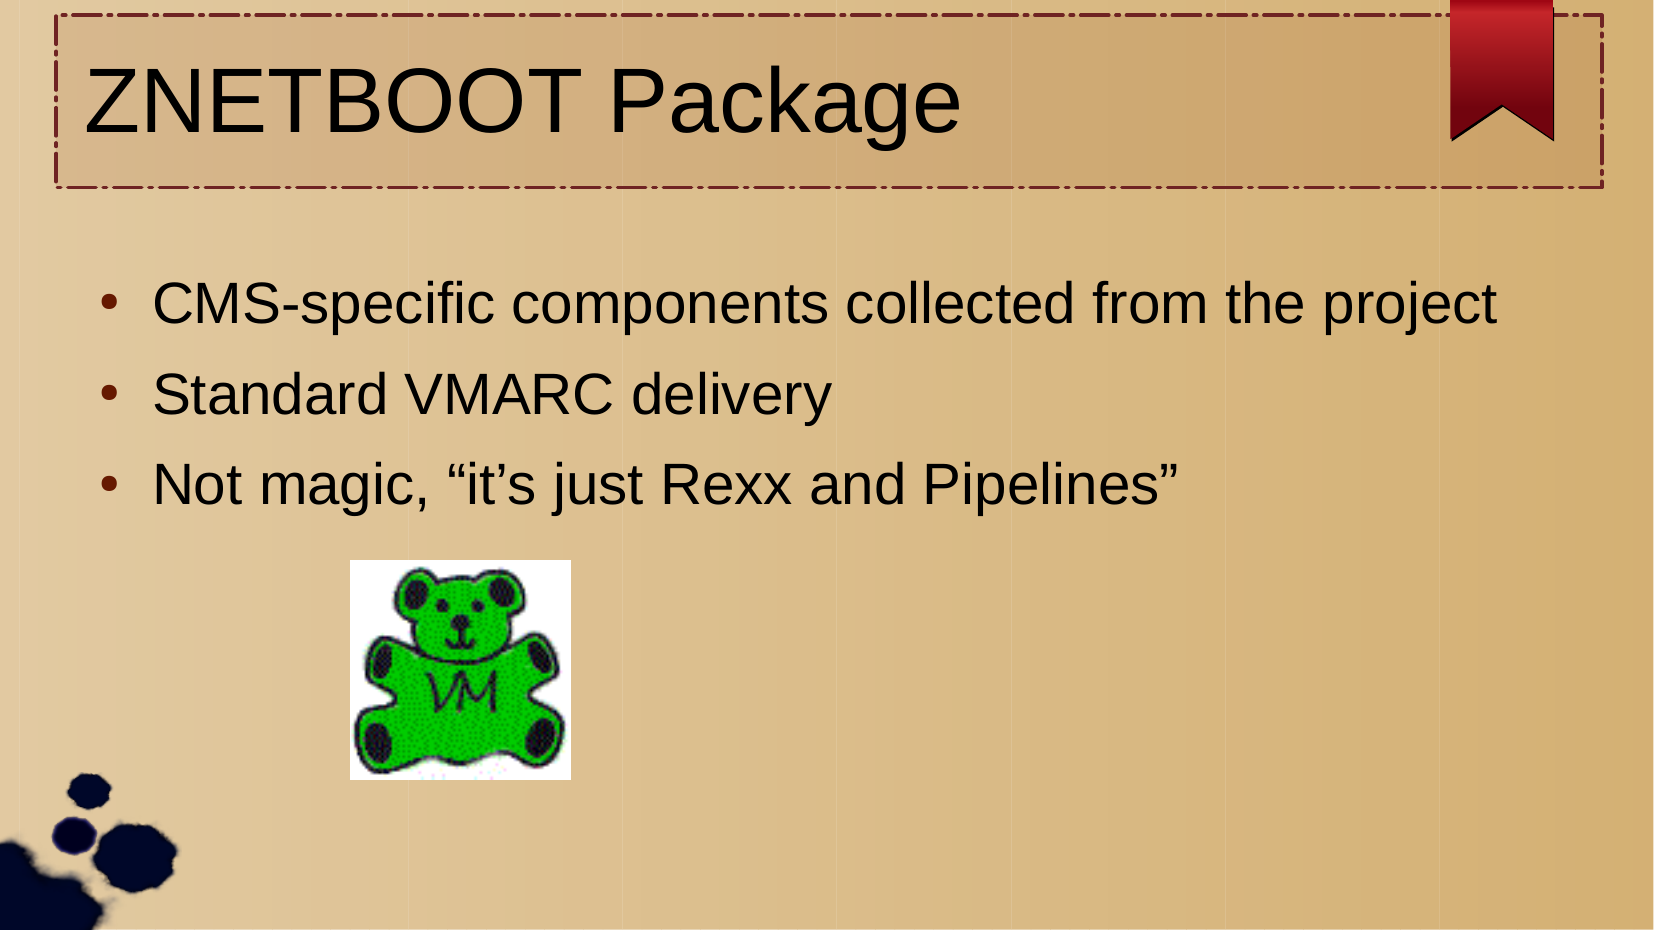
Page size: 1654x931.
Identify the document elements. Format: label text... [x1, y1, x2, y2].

list CMS-specific components collected from the project Standard VMARC delivery Not magic, “it’s just Rexx and Pipelines” [81, 270, 1570, 811]
title ZNETBOOT Package [59, 11, 1441, 189]
picture [350, 560, 571, 781]
